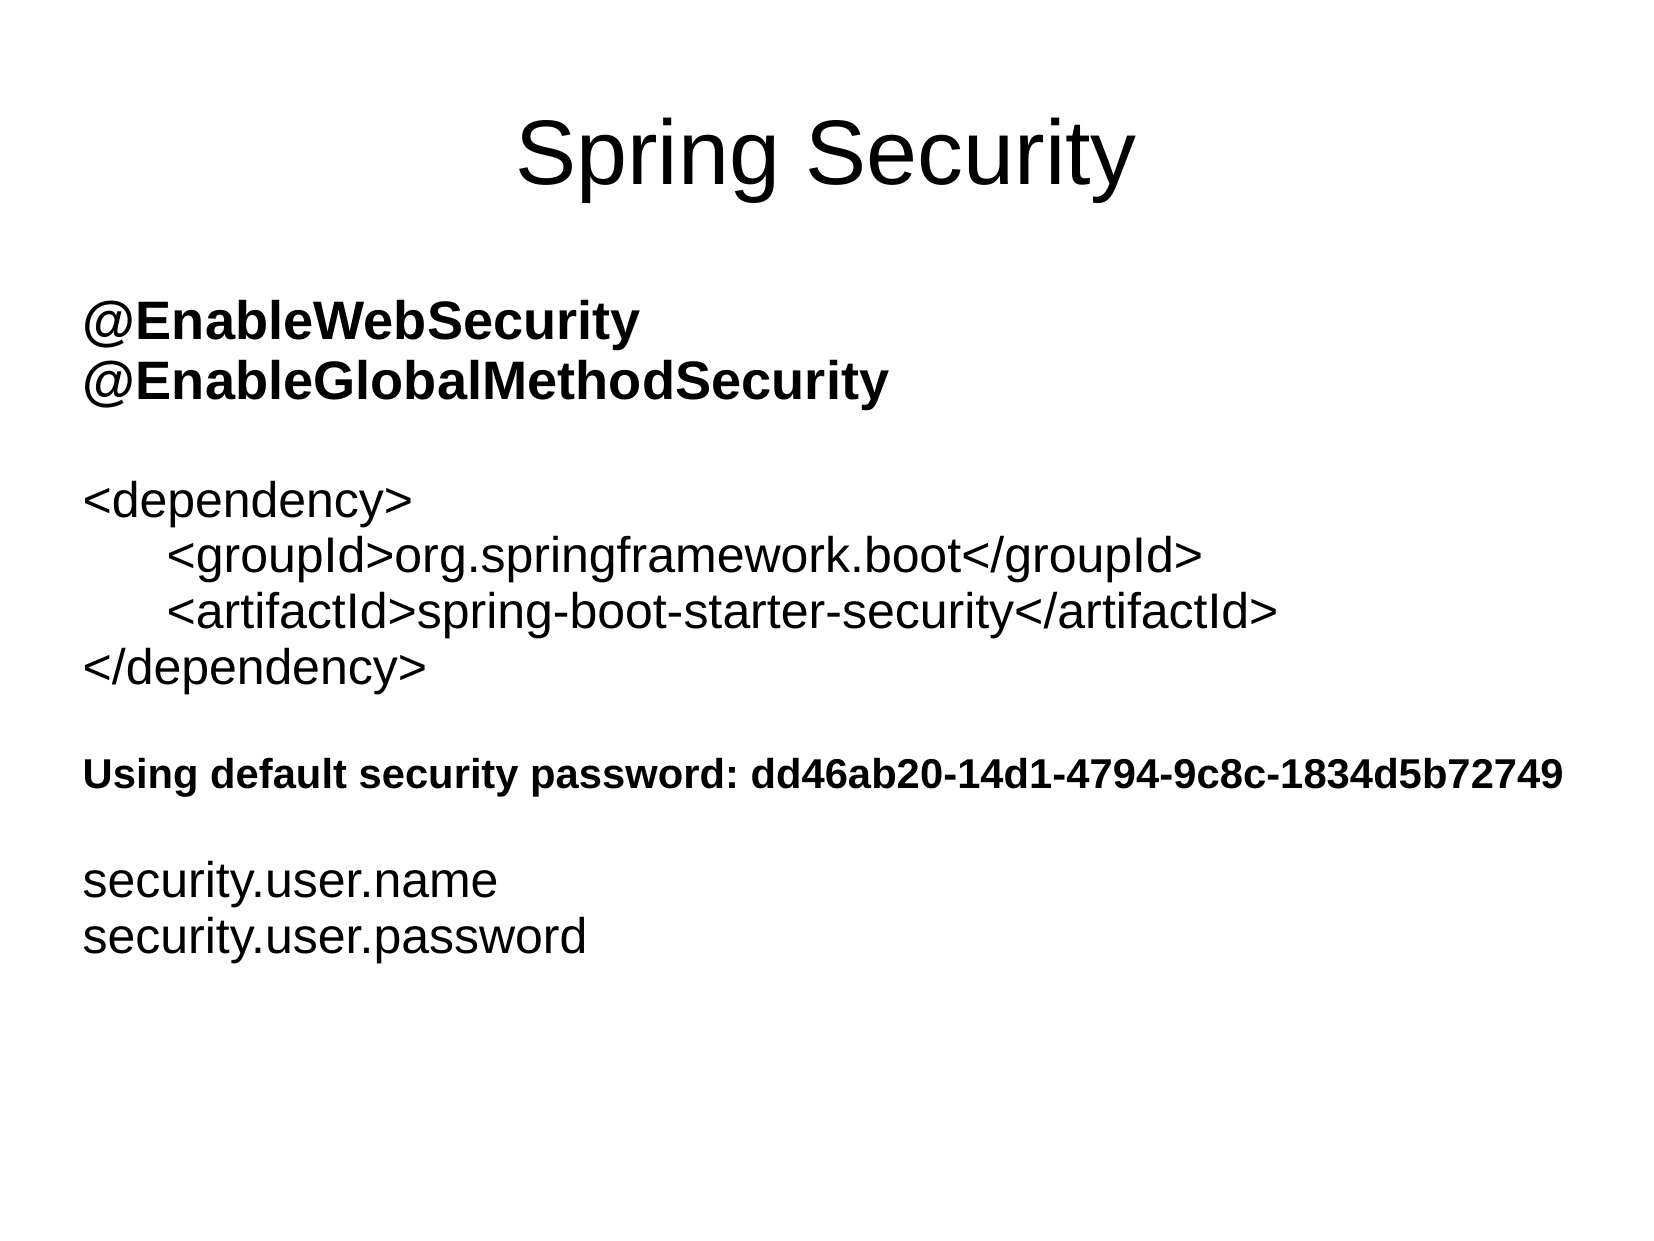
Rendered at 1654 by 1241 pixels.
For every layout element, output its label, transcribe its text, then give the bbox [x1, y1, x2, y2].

title Spring Security [82, 49, 1571, 257]
list @EnableWebSecurity @EnableGlobalMethodSecurity <dependency> <groupId>org.springframework.boot</groupId> <artifactId>spring-boot-starter-security</artifactId> </dependency> Using default security password: dd46ab20-14d1-4794-9c8c-1834d5b72749 security.user.name security.user.password [82, 290, 1571, 1010]
